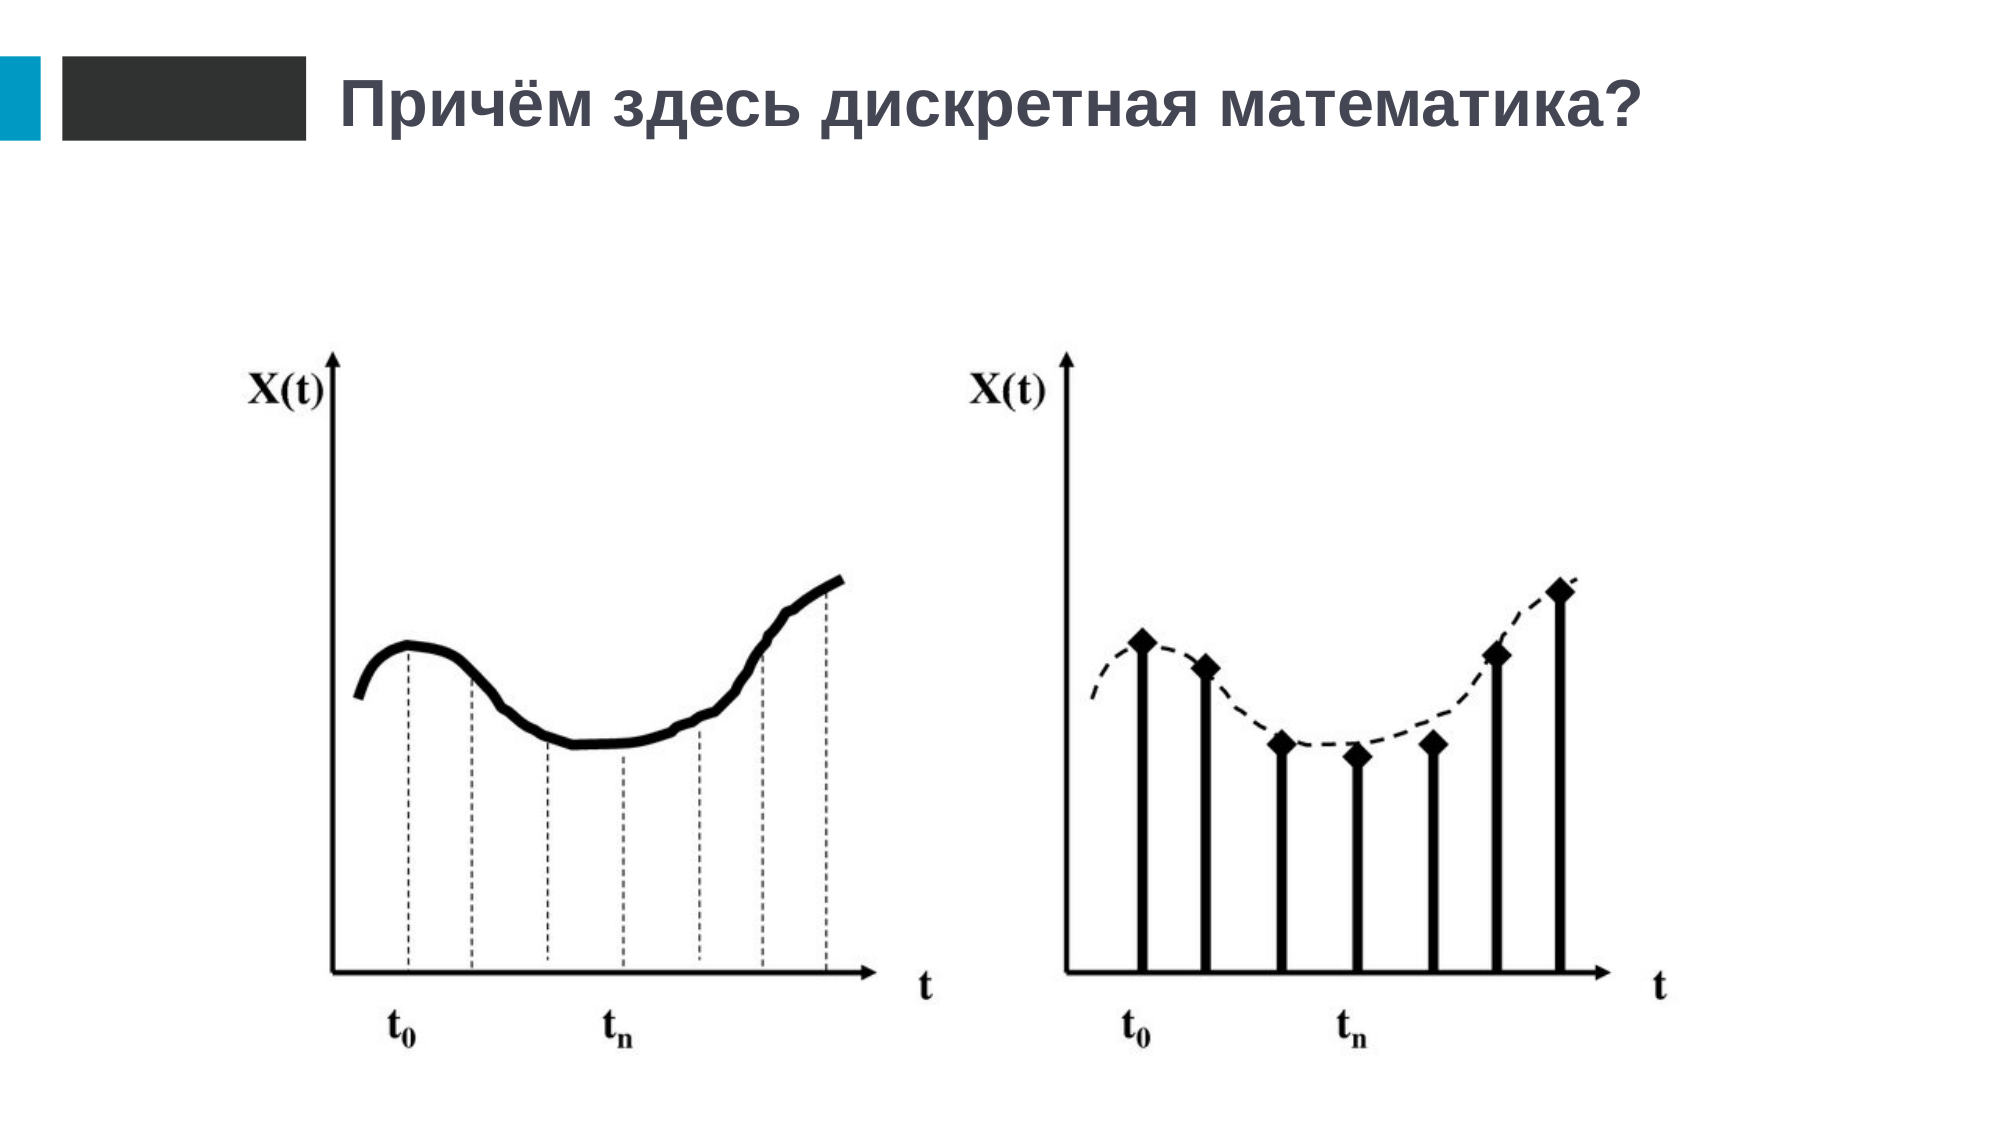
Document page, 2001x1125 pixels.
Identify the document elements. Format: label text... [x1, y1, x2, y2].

text_box [62, 56, 307, 141]
text_box [0, 56, 41, 141]
text_box Причём здесь дискретная математика? [325, 52, 1660, 148]
picture [225, 330, 1707, 1058]
